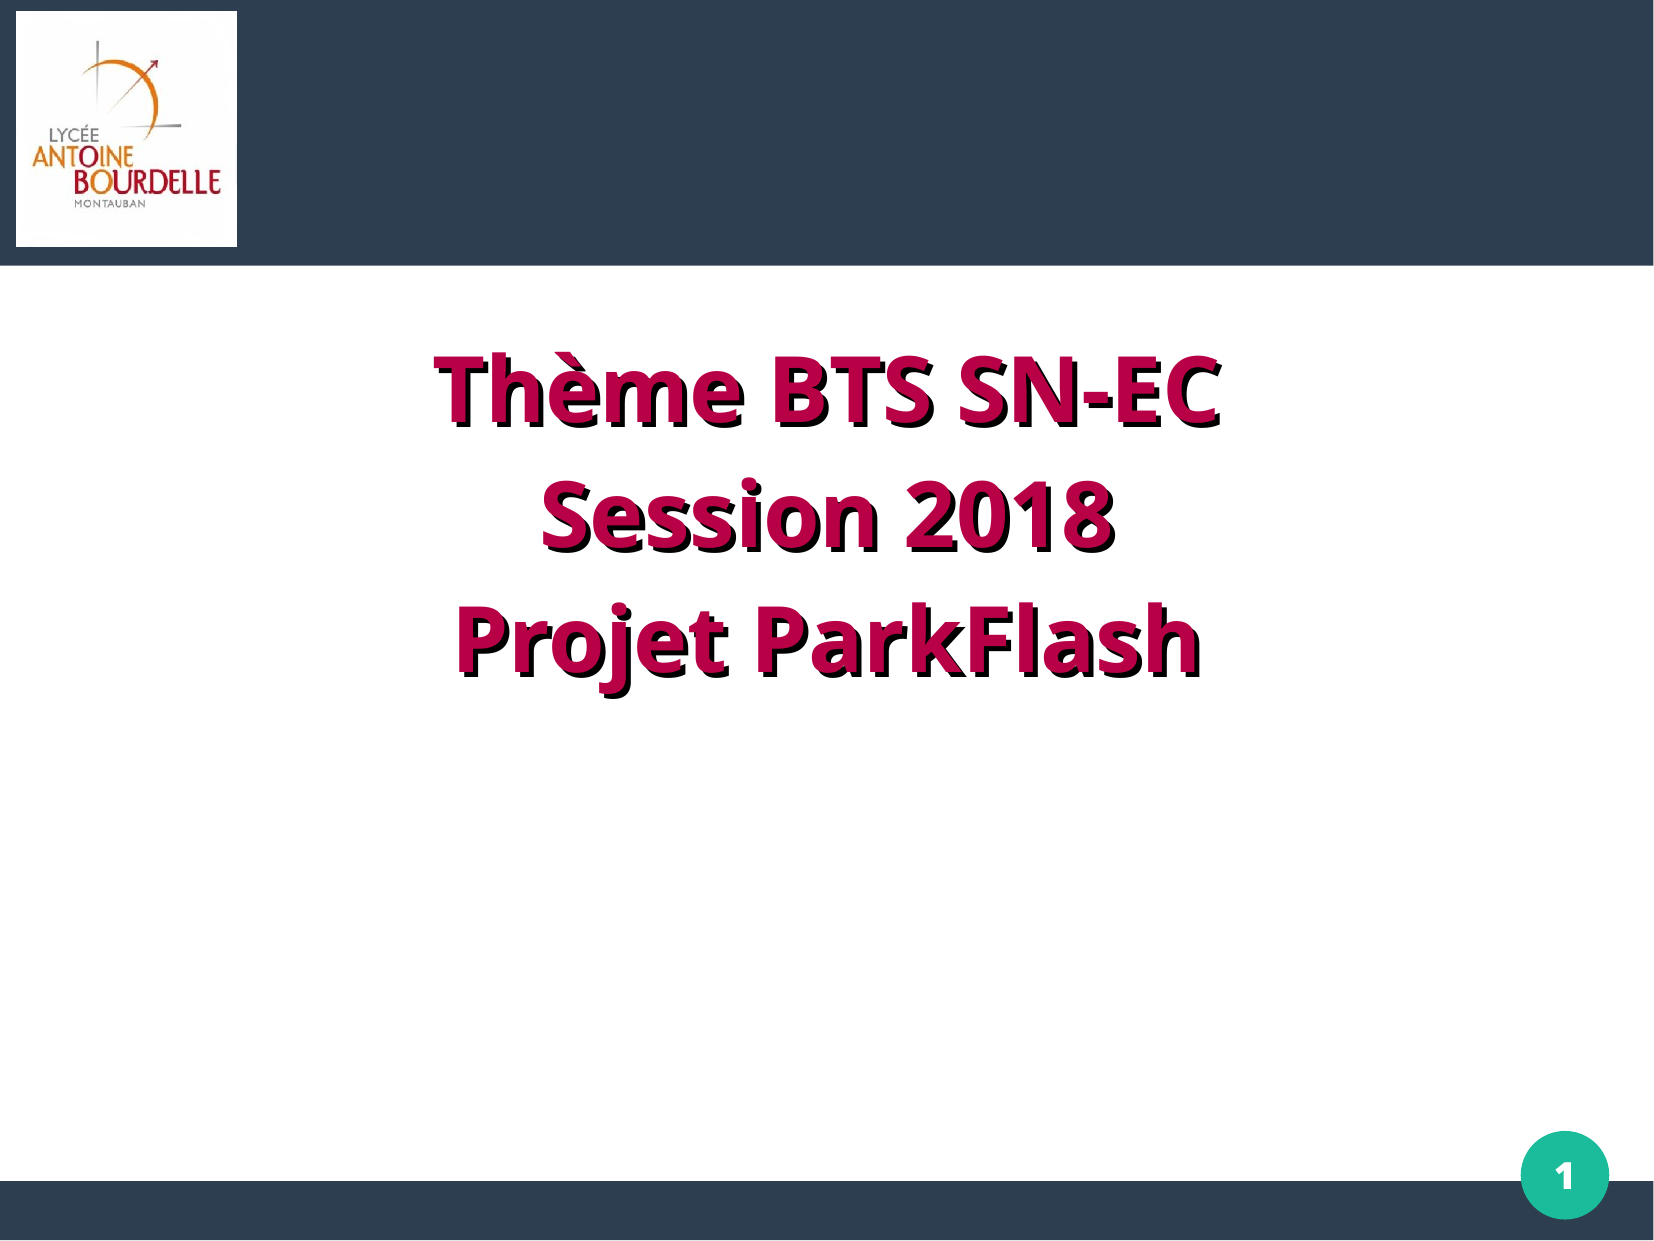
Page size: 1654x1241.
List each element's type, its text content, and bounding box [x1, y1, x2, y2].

list Thème BTS SN-EC Session 2018 Projet ParkFlash [59, 324, 1595, 1152]
picture [16, 11, 237, 247]
